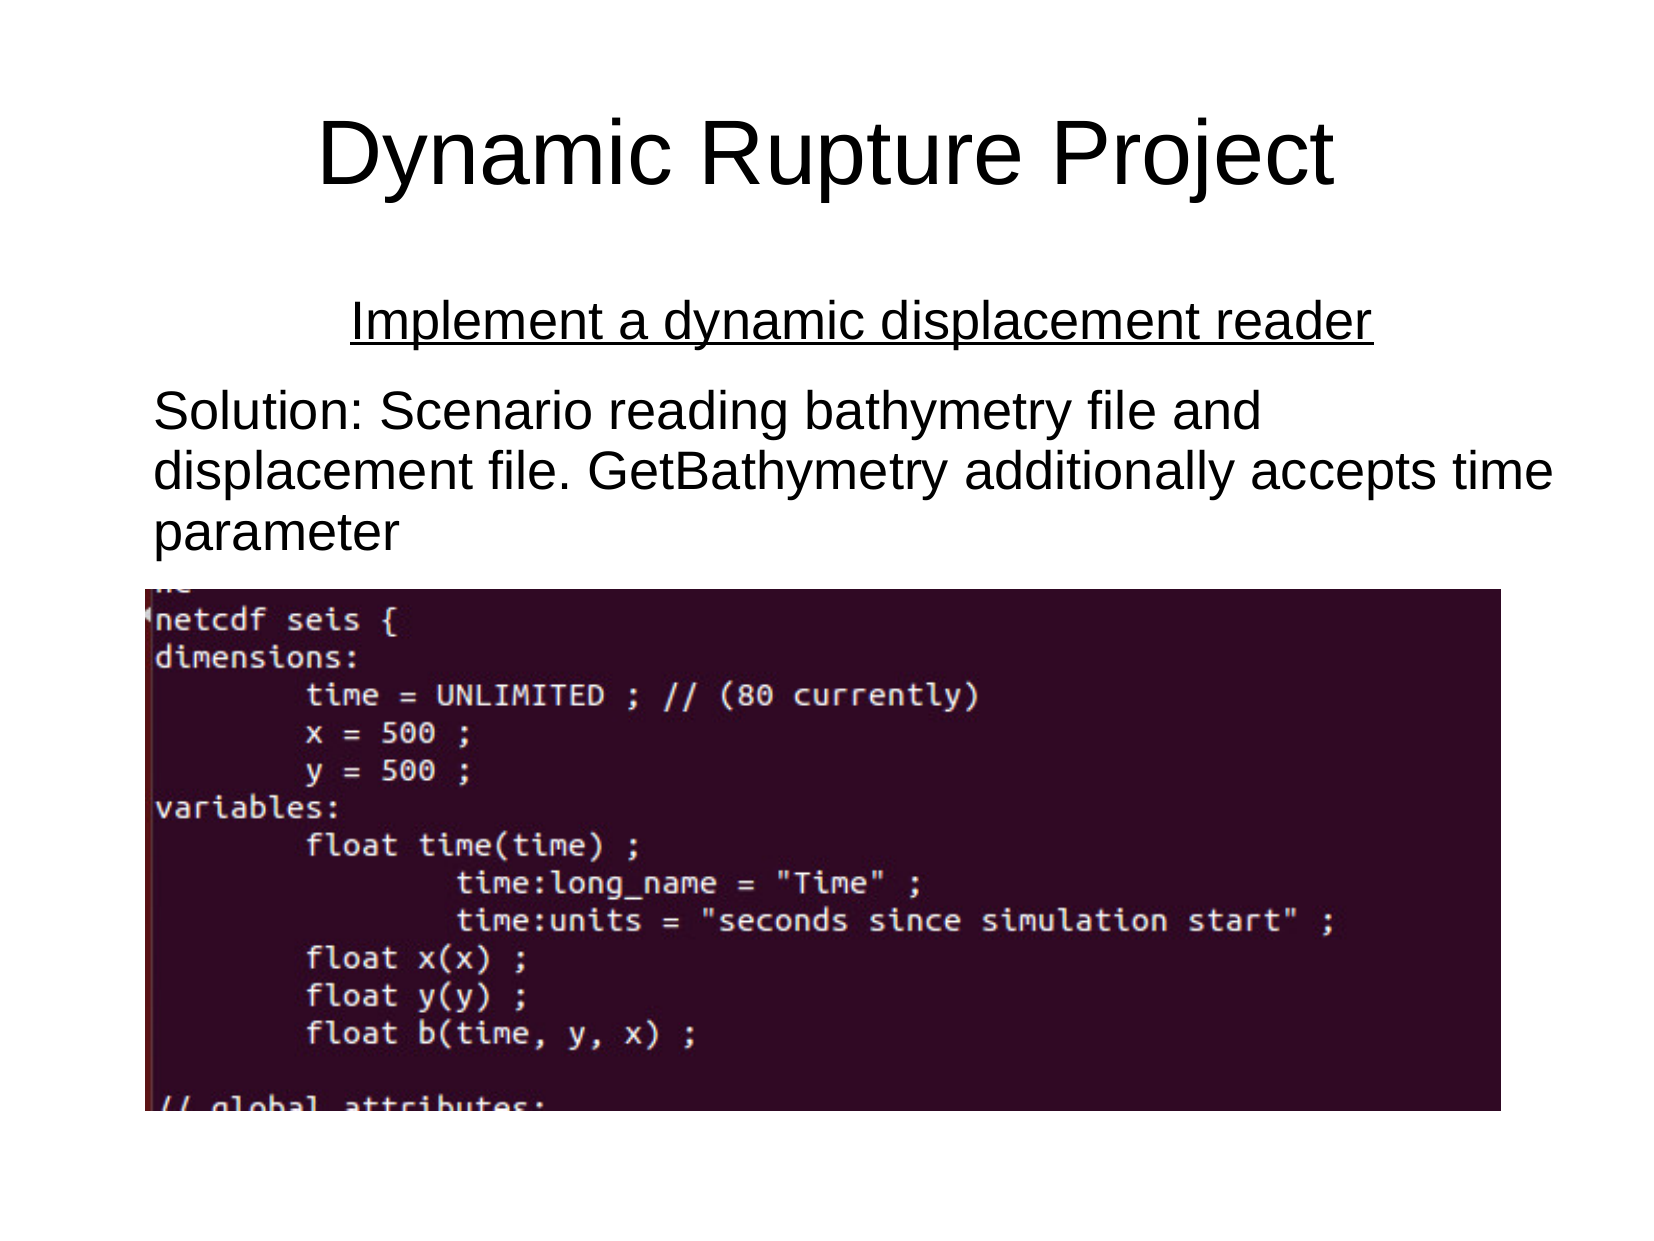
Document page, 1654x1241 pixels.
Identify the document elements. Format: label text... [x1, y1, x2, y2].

list Implement a dynamic displacement reader Solution: Scenario reading bathymetry file and displacement file. GetBathymetry additionally accepts time parameter [82, 290, 1571, 1010]
picture [145, 589, 1501, 1111]
title Dynamic Rupture Project [82, 49, 1571, 257]
